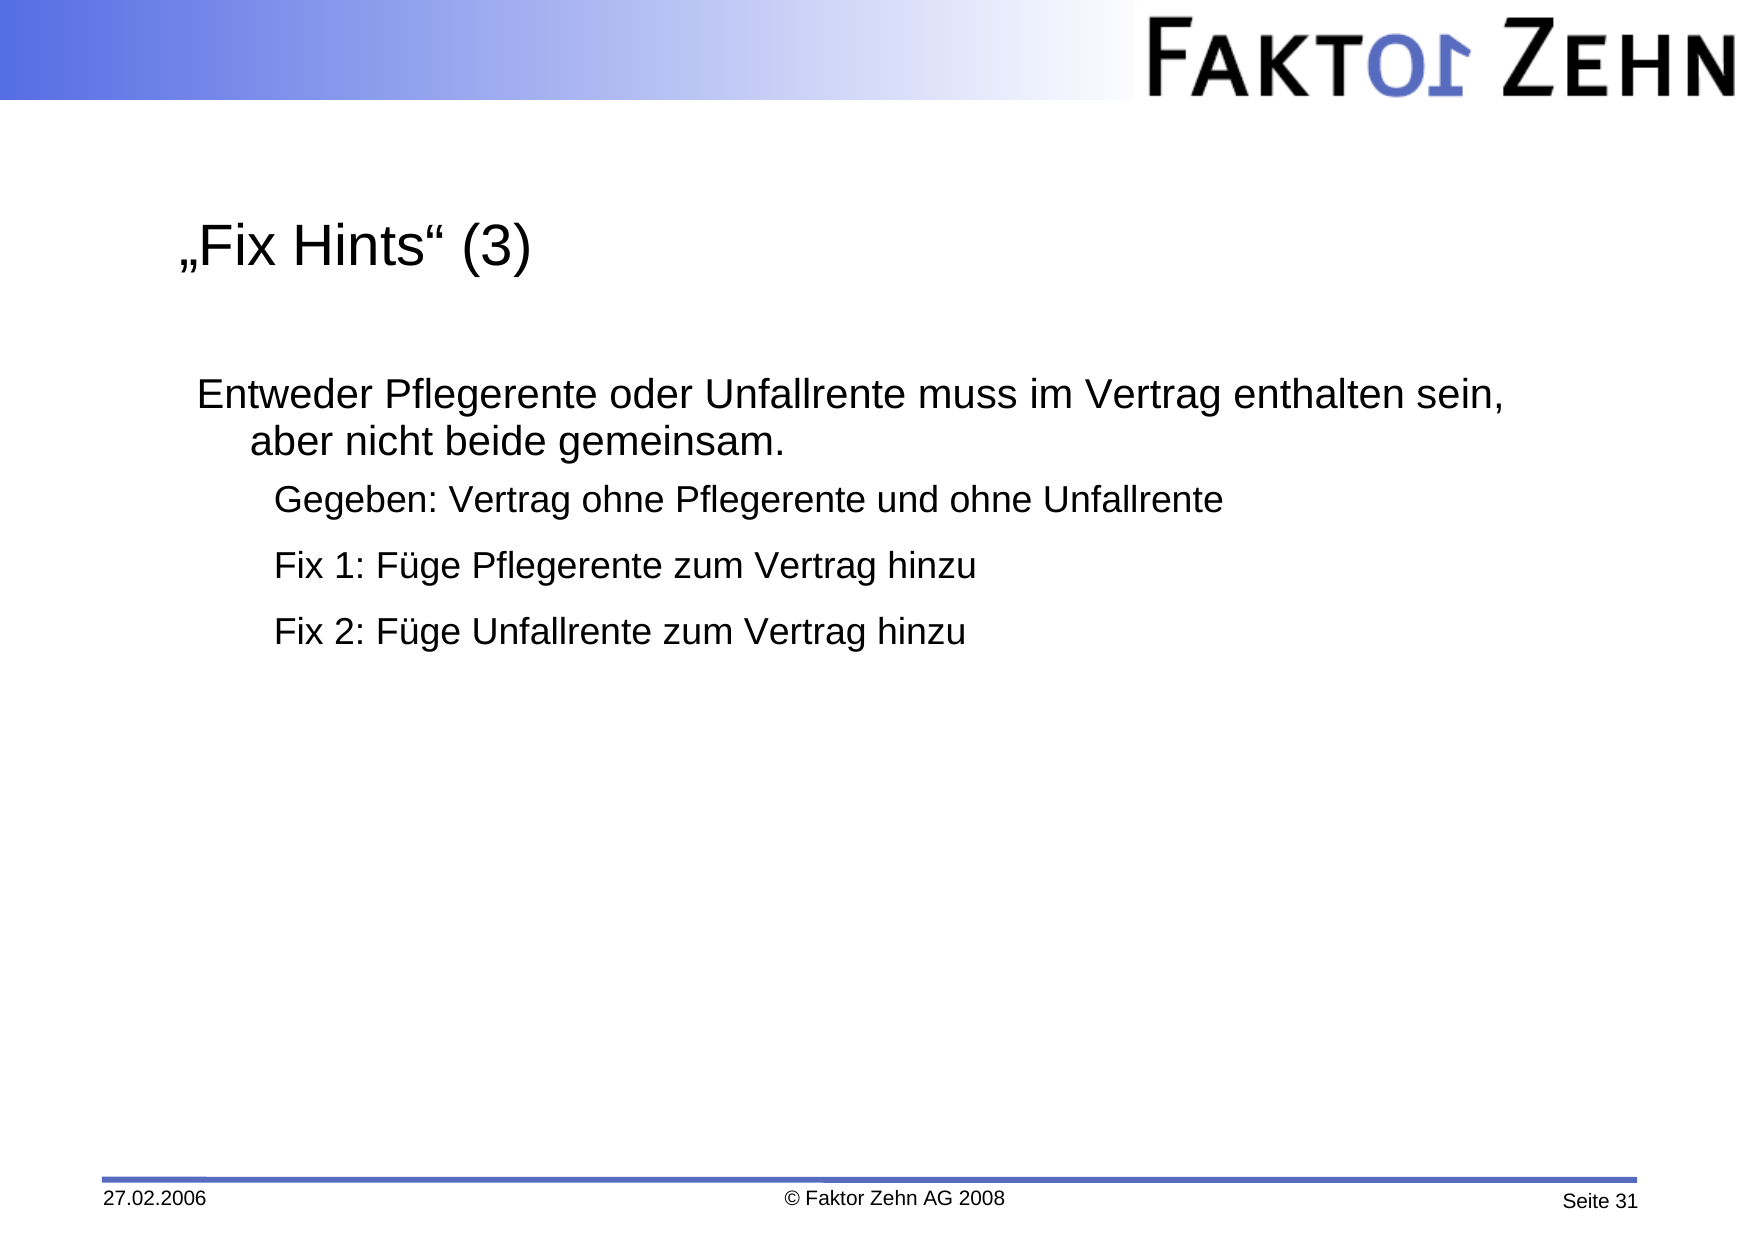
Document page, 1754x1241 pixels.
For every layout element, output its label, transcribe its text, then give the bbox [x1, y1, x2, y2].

picture [1133, 2, 1749, 105]
title „Fix Hints“ (3) [179, 142, 1576, 349]
list Entweder Pflegerente oder Unfallrente muss im Vertrag enthalten sein, aber nicht beide gemeinsam. Gegeben: Vertrag ohne Pflegerente und ohne Unfallrente Fix 1: Füge Pflegerente zum Vertrag hinzu Fix 2: Füge Unfallrente zum Vertrag hinzu [179, 371, 1576, 1078]
